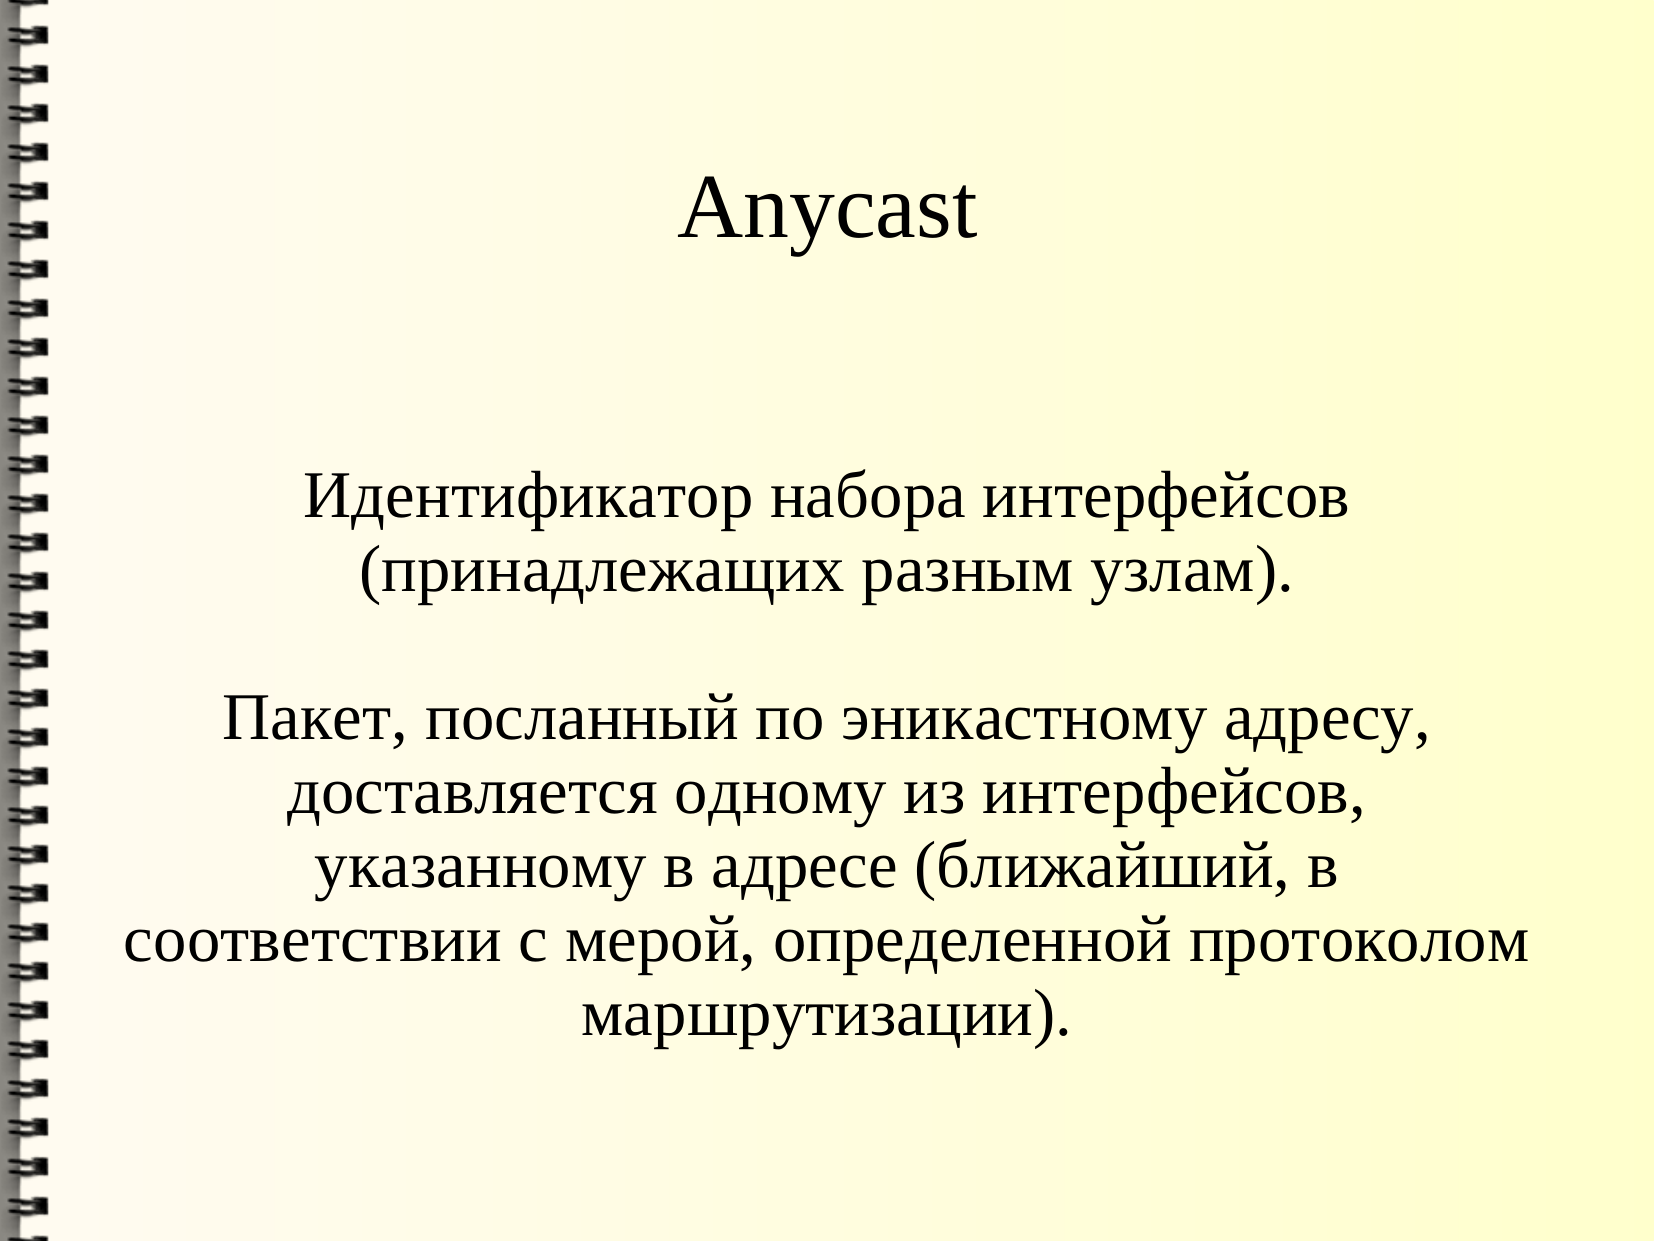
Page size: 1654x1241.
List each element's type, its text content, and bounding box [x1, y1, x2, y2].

subtitle Идентификатор набора интерфейсов (принадлежащих разным узлам). Пакет, посланный по эникастному адресу, доставляется одному из интерфейсов, указанному в адресе (ближайший, в соответствии с мерой, определенной протоколом маршрутизации). [121, 344, 1534, 1164]
title Anycast [121, 102, 1534, 311]
picture [0, 0, 1654, 1241]
